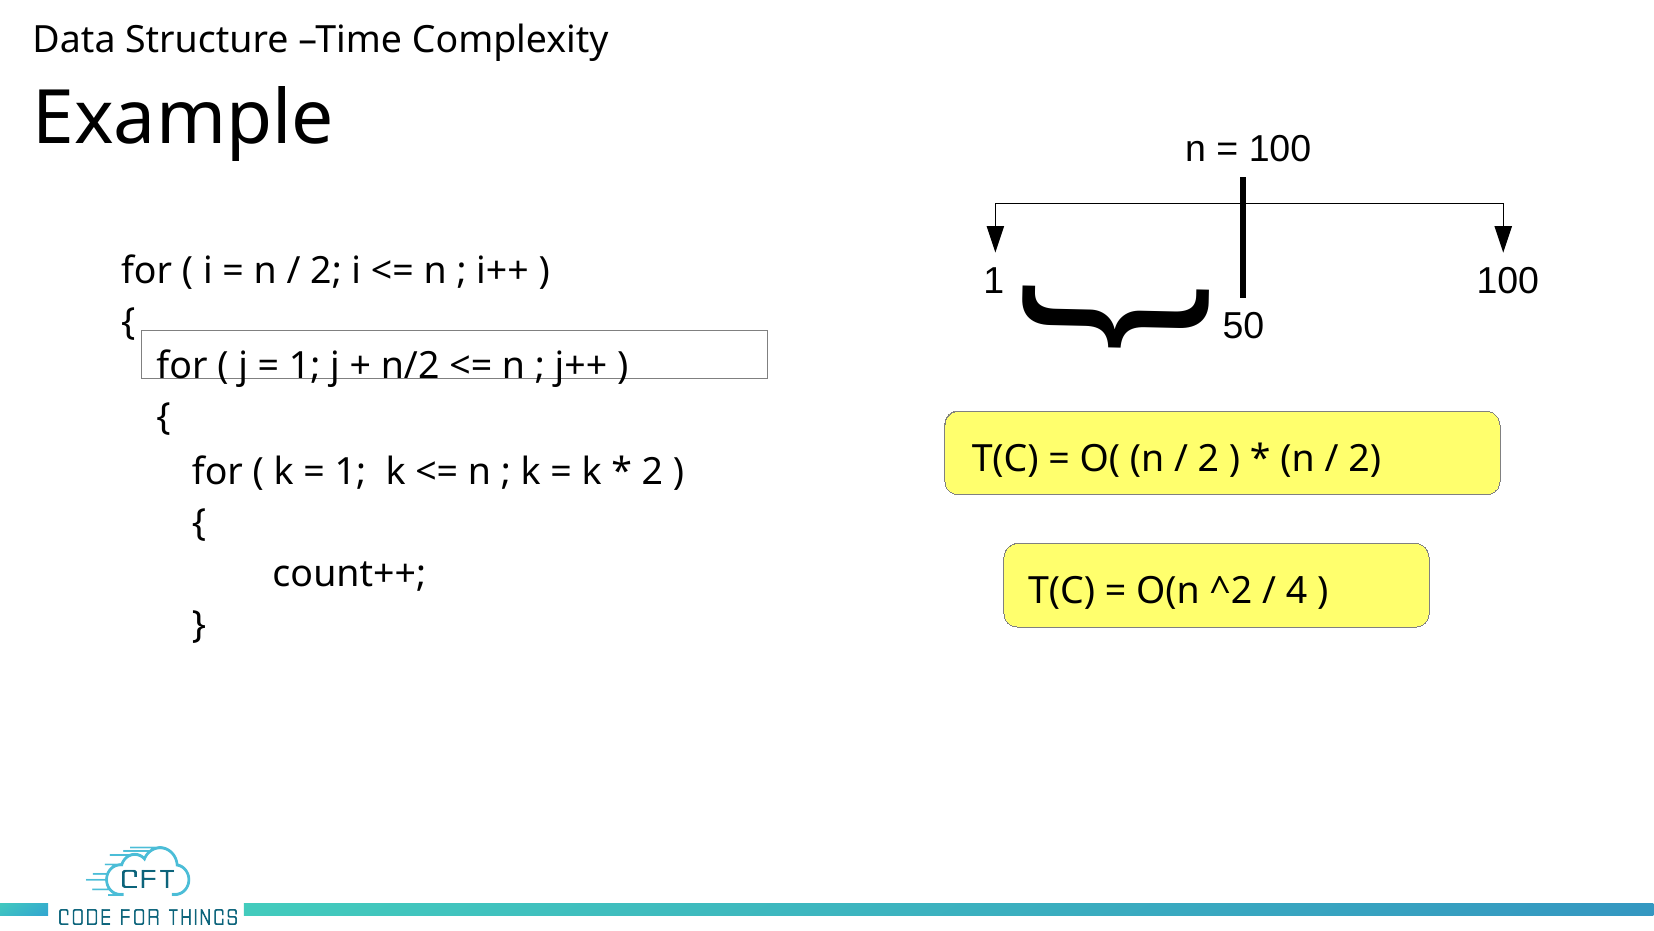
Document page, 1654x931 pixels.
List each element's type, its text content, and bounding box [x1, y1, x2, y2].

title Data Structure –Time Complexity Example [32, 12, 1184, 166]
picture [59, 846, 237, 925]
text_box for ( k = 1; k <= n ; k = k * 2 ) { count++; } [141, 437, 815, 626]
text_box 1 [968, 252, 1019, 310]
text_box [1003, 543, 1429, 627]
text_box 100 [1461, 252, 1581, 310]
text_box { [978, 272, 1240, 369]
text_box [944, 411, 1500, 495]
text_box for ( i = n / 2; i <= n ; i++ ) { [70, 236, 709, 339]
text_box T(C) = O(n ^2 / 4 ) [1013, 556, 1430, 628]
text_box n = 100 [1170, 120, 1327, 178]
text_box 50 [1207, 297, 1291, 355]
text_box for ( j = 1; j + n/2 <= n ; j++ ) { [106, 330, 851, 438]
text_box T(C) = O( (n / 2 ) * (n / 2) [957, 424, 1501, 495]
